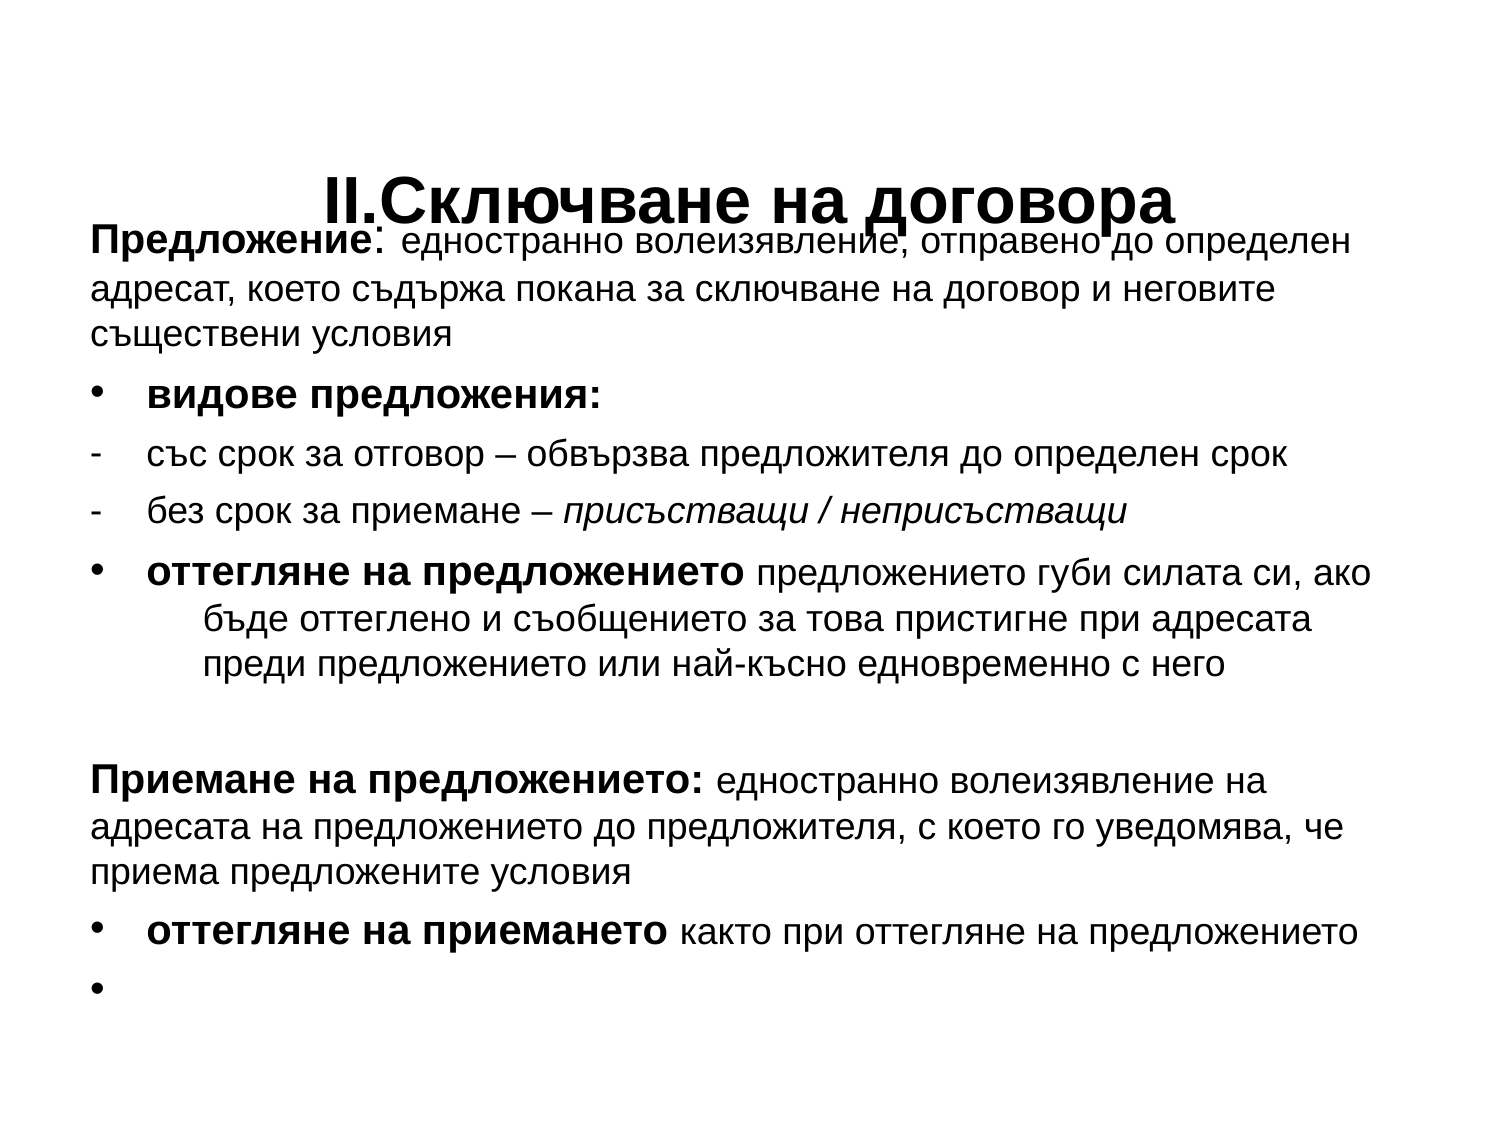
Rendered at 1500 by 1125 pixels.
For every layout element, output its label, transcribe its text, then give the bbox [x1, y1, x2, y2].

list Предложение: едностранно волеизявление, отправено до определен адресат, което съдържа покана за сключване на договор и неговите съществени условия видове предложения: със срок за отговор – обвързва предложителя до определен срок без срок за приемане – присъстващи / неприсъстващи оттегляне на предложението предложението губи силата си, ако бъде оттеглено и съобщението за това пристигне при адресата преди предложението или най-късно едновременно с него Приемане на предложението: едностранно волеизявление на адресата на предложението до предложителя, с което го уведомява, че приема предложените условия оттегляне на приемането както при оттегляне на предложението [75, 196, 1426, 1005]
title ІІ.Сключване на договора [75, 45, 1426, 196]
